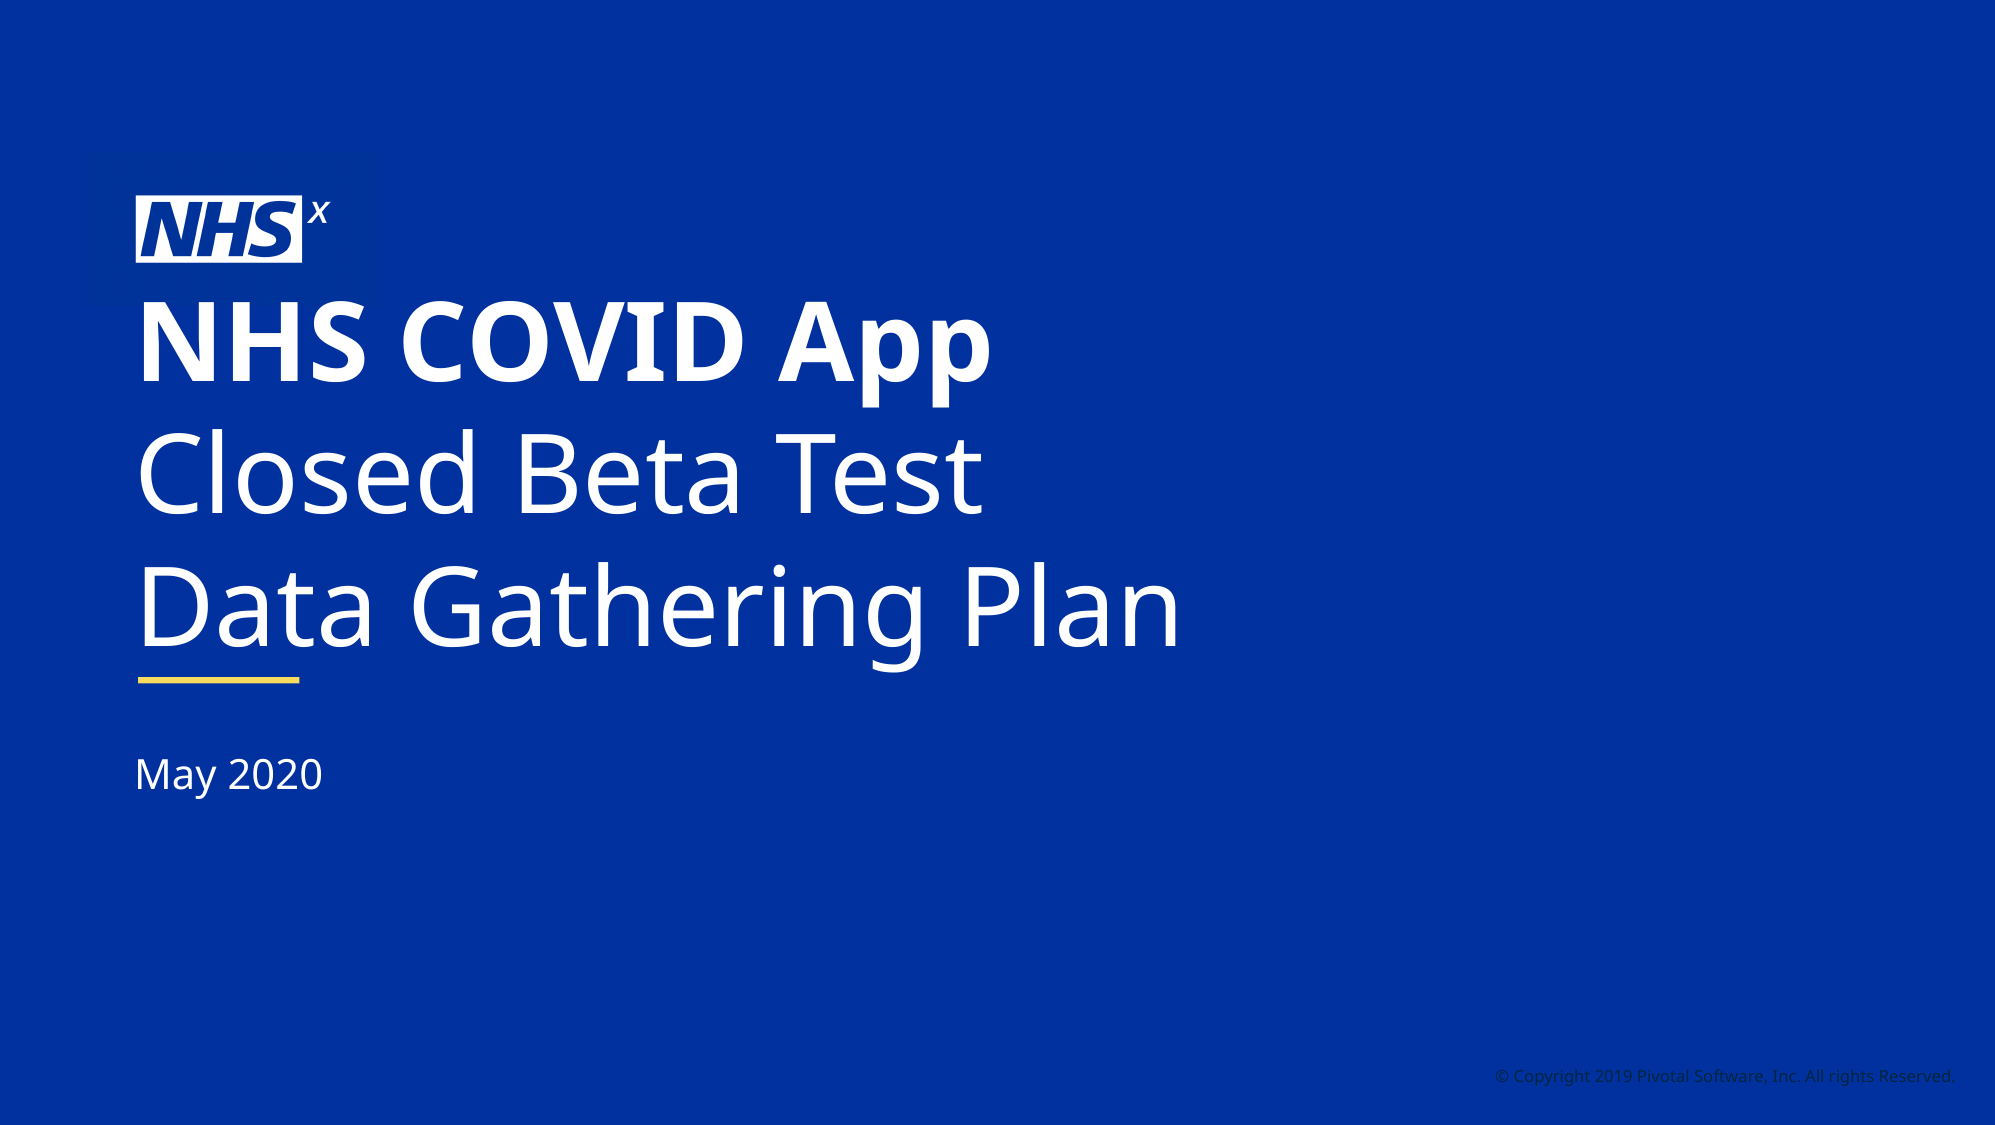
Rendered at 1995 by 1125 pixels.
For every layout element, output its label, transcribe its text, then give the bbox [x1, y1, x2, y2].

subtitle May 2020 [114, 723, 1089, 1032]
title NHS COVID App Closed Beta Test Data Gathering Plan [114, 379, 1458, 689]
picture [87, 152, 379, 306]
